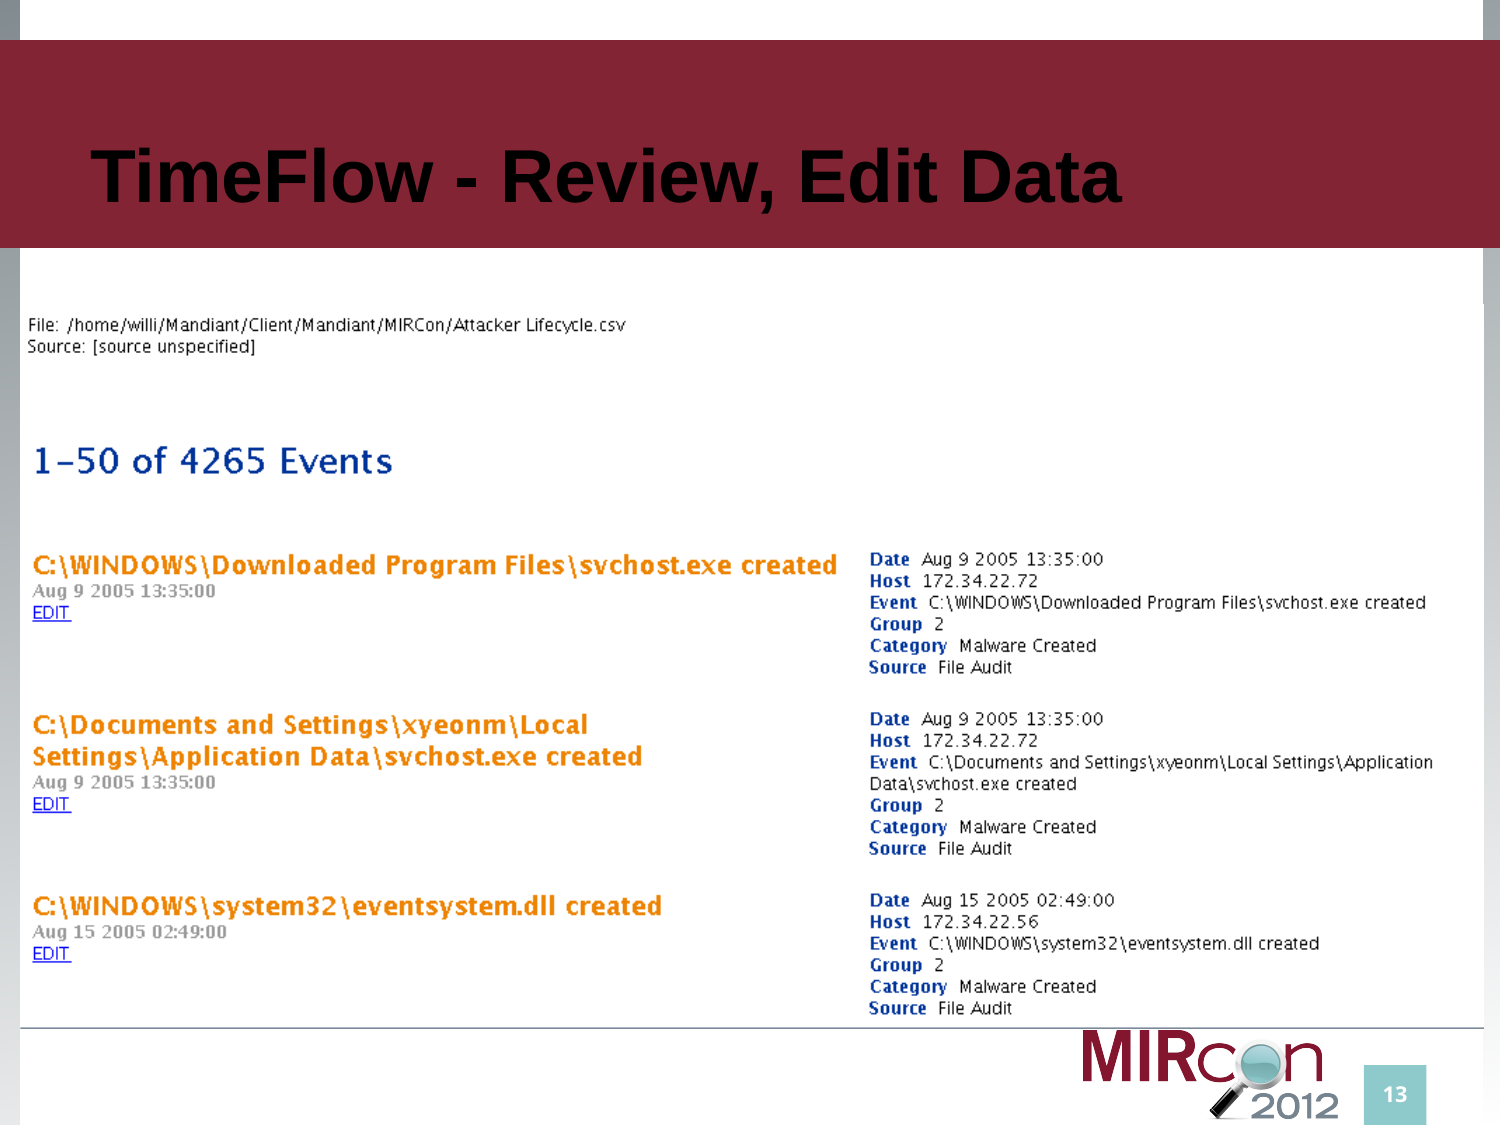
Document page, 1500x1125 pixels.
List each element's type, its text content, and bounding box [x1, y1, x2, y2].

text_box [20, 304, 1484, 1029]
title TimeFlow - Review, Edit Data [75, 45, 1426, 233]
